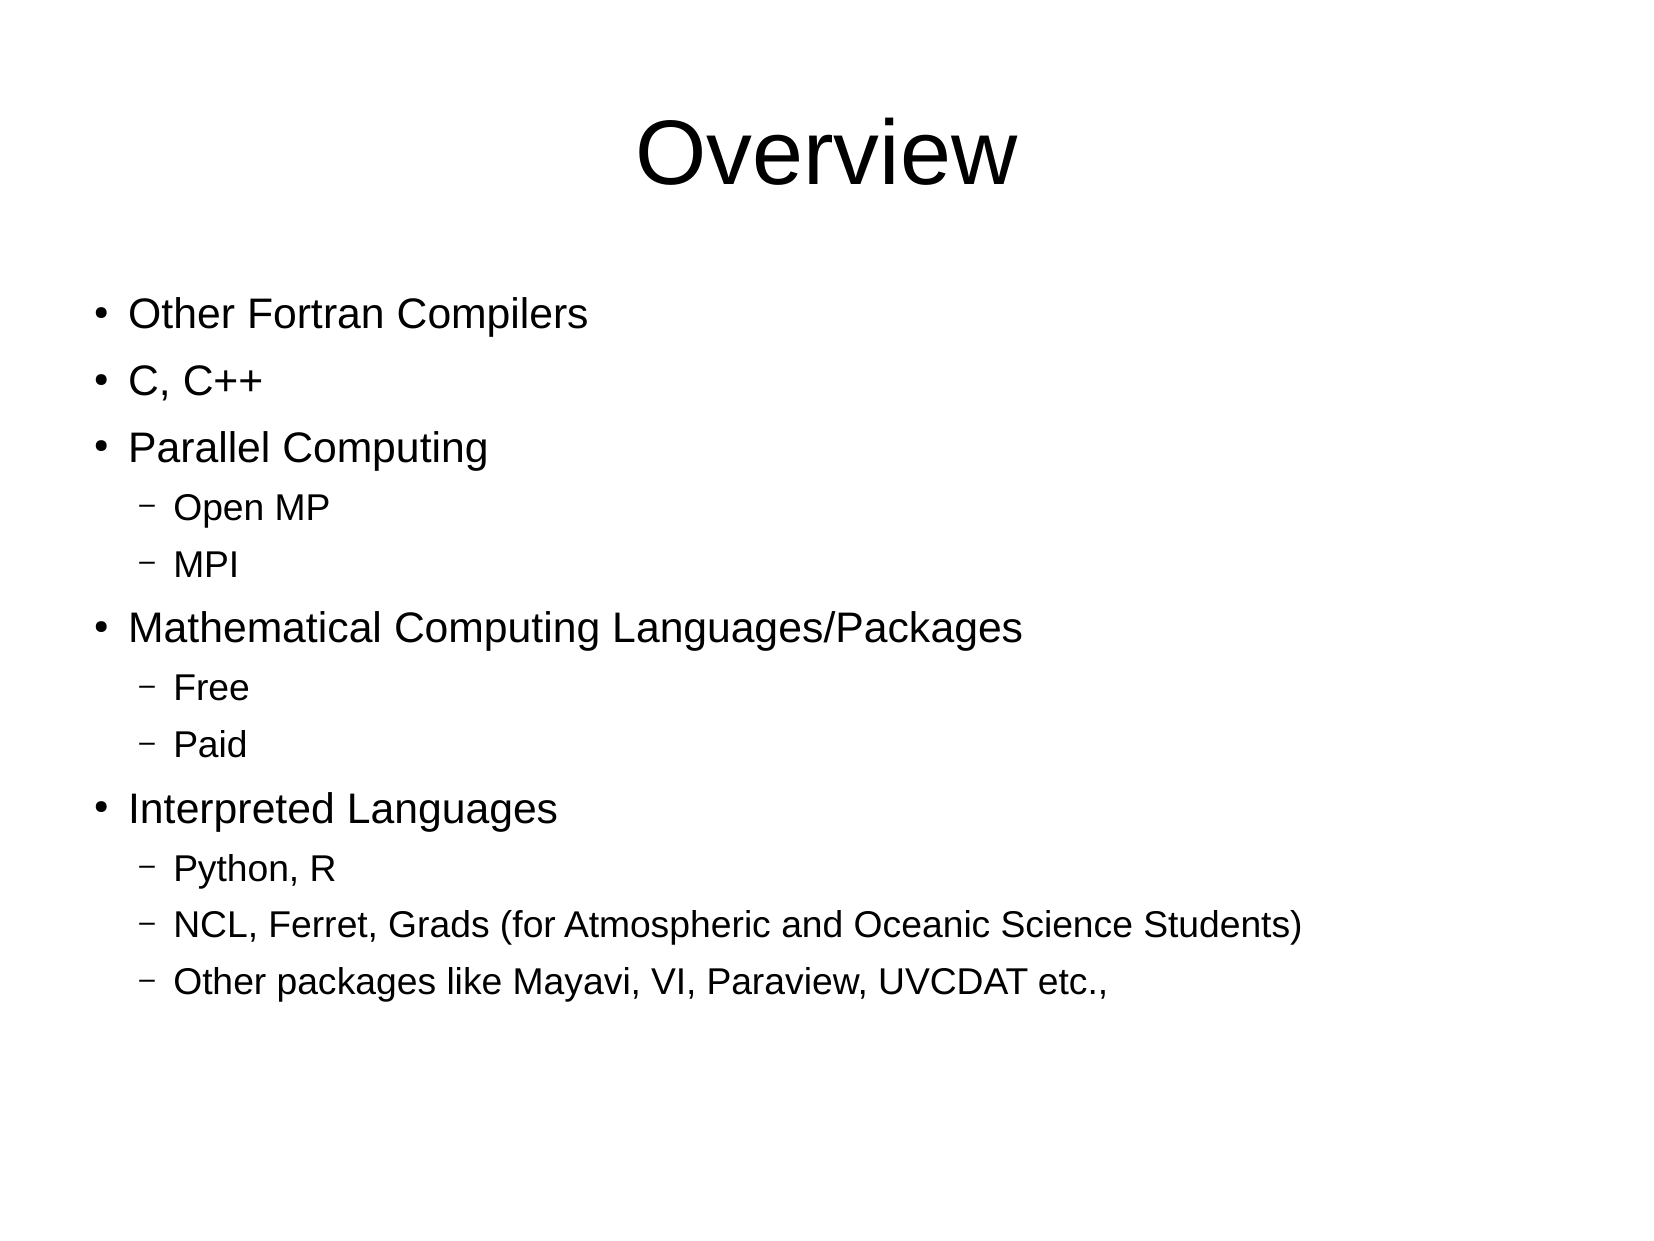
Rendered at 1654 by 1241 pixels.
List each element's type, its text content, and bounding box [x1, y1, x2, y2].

list Other Fortran Compilers C, C++ Parallel Computing Open MP MPI Mathematical Computing Languages/Packages Free Paid Interpreted Languages Python, R NCL, Ferret, Grads (for Atmospheric and Oceanic Science Students) Other packages like Mayavi, VI, Paraview, UVCDAT etc., [82, 290, 1571, 1010]
title Overview [82, 49, 1571, 257]
